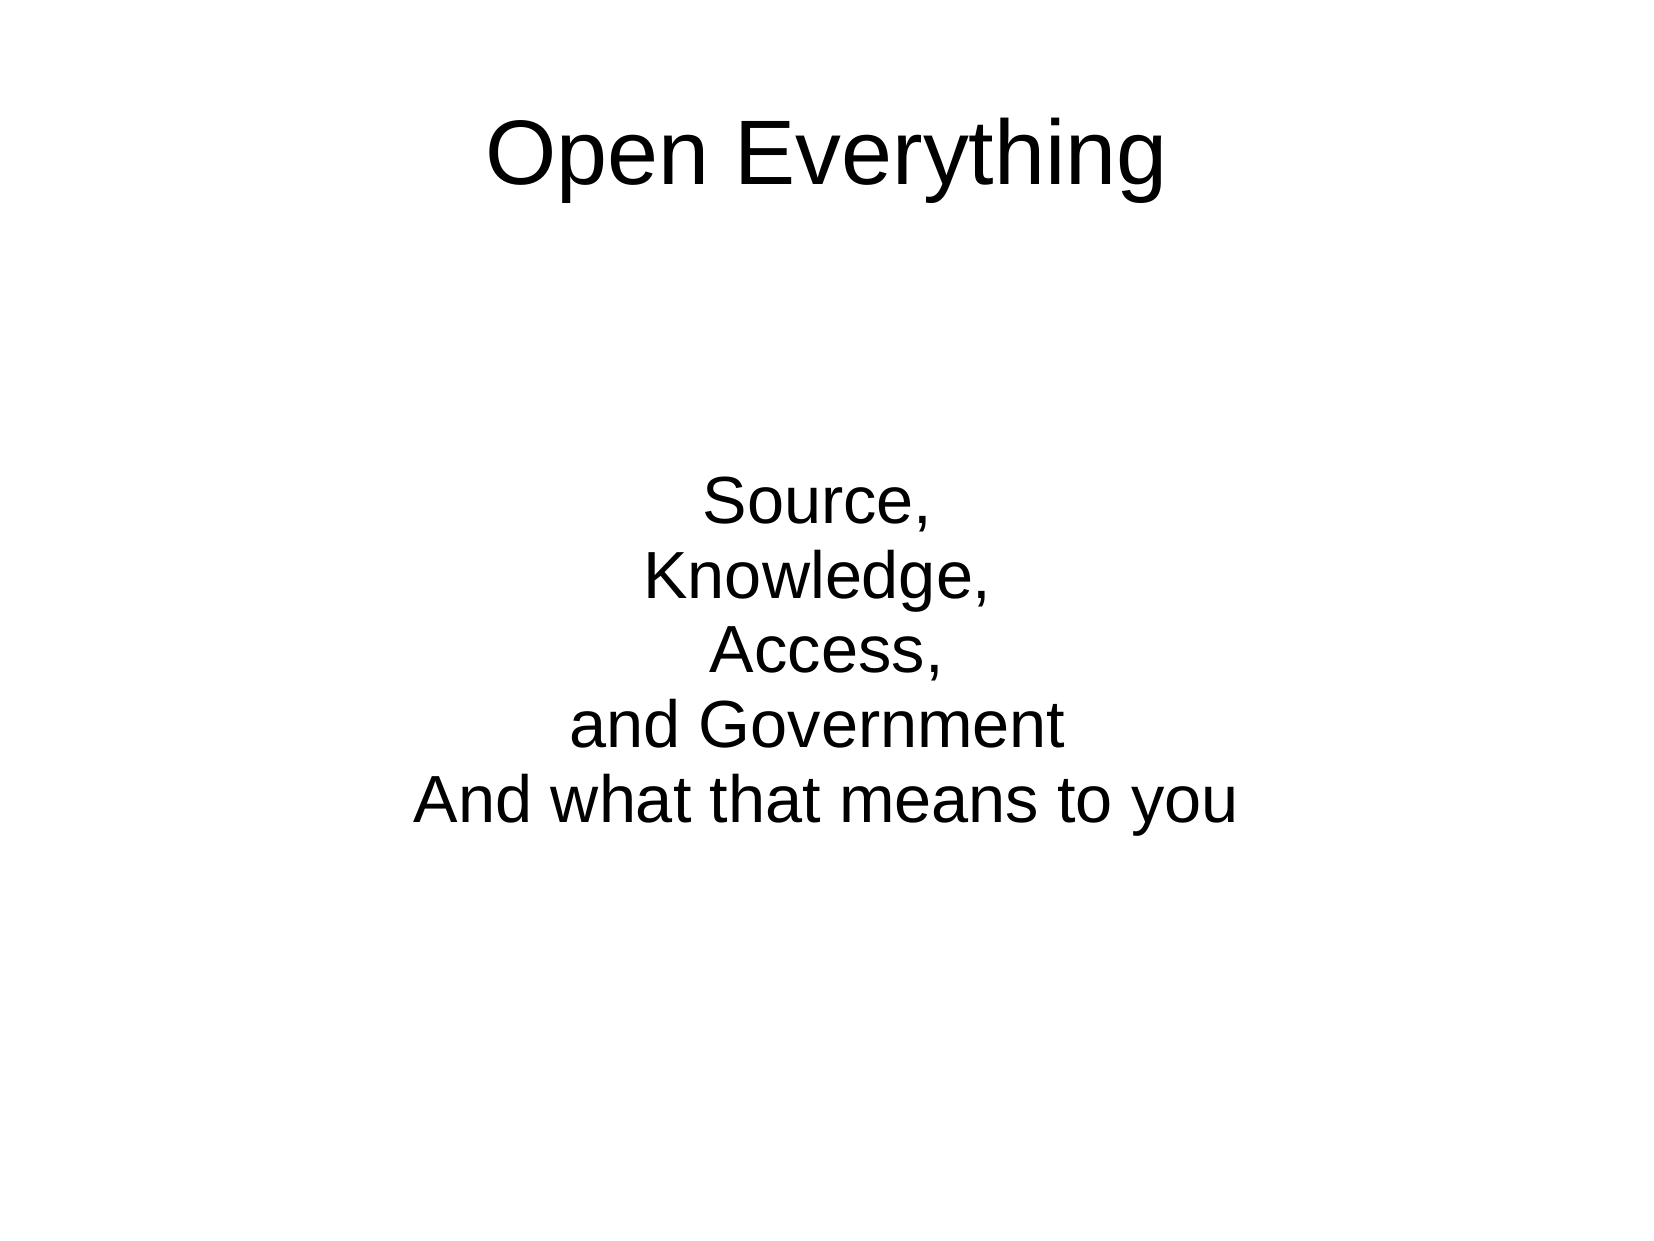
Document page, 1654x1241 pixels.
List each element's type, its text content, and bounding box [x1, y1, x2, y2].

subtitle Source, Knowledge, Access, and Government And what that means to you [82, 290, 1571, 1010]
title Open Everything [82, 49, 1571, 257]
